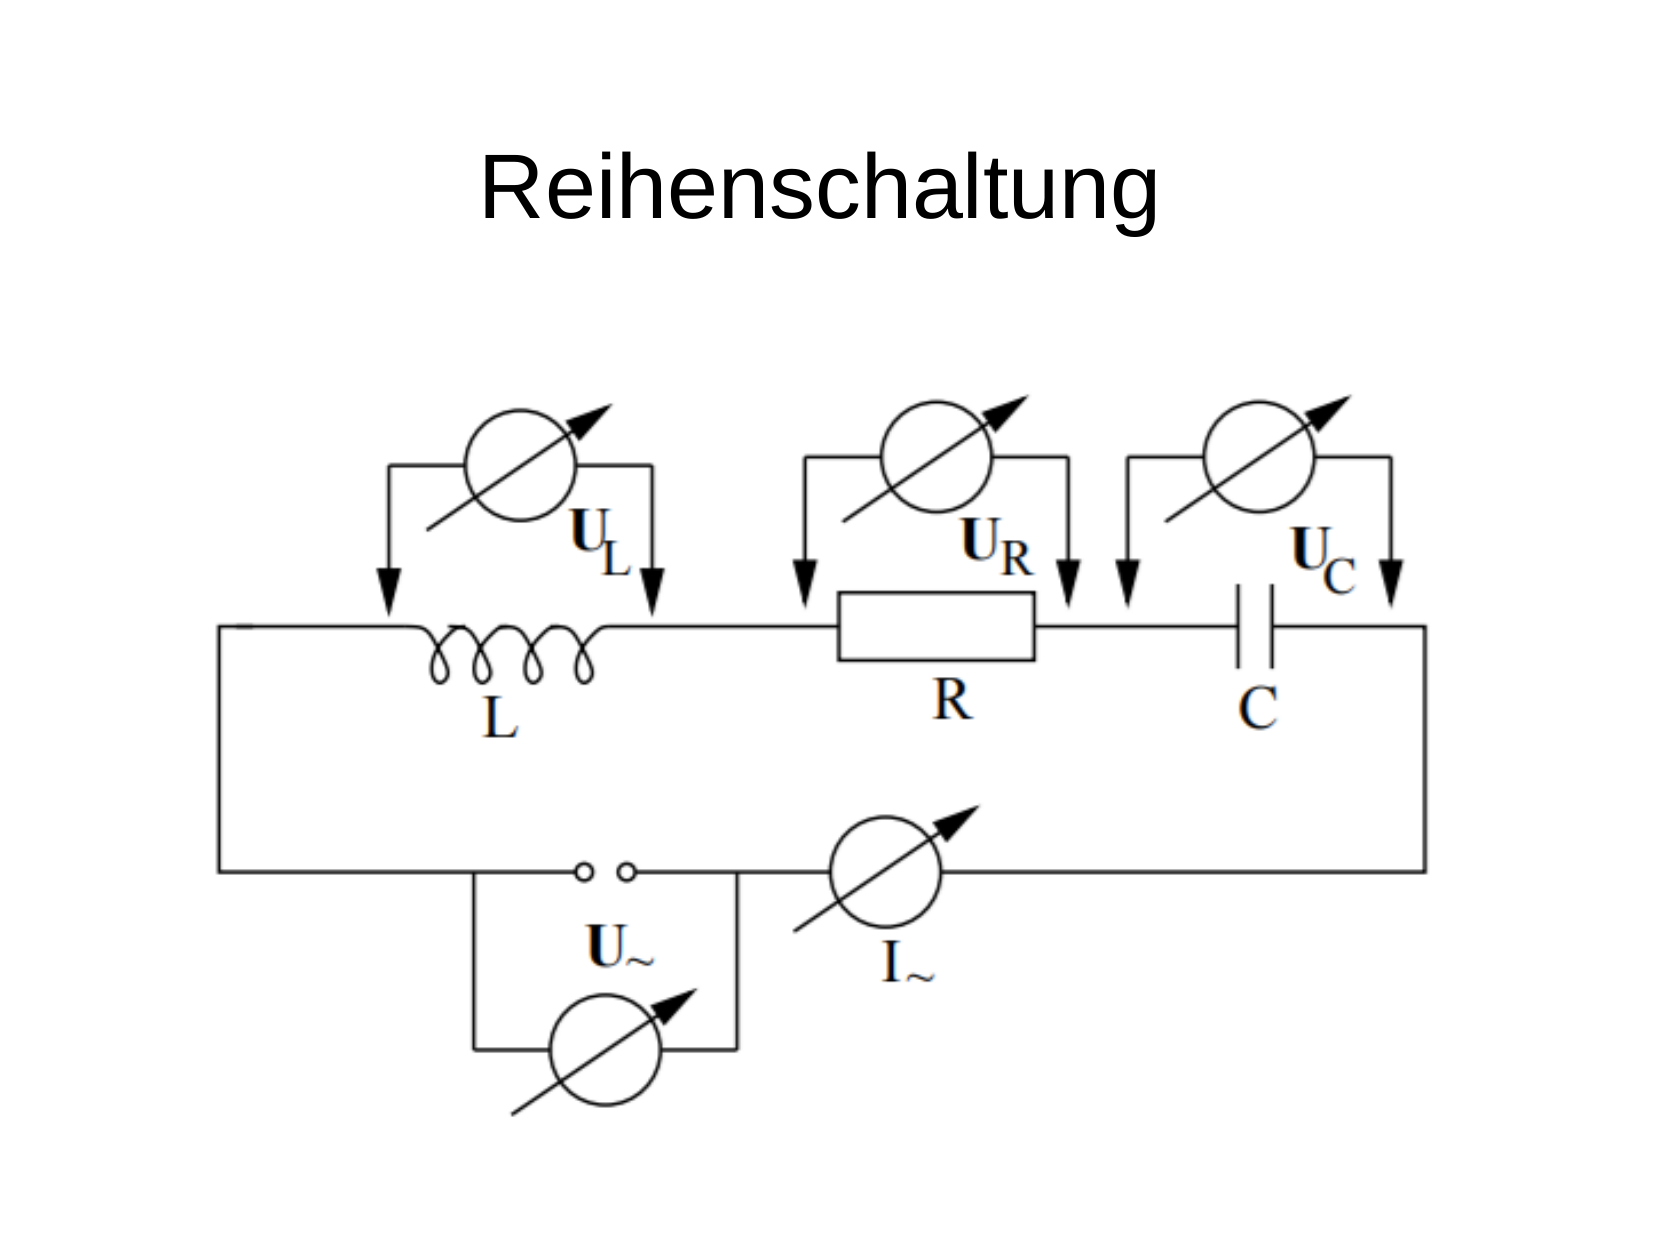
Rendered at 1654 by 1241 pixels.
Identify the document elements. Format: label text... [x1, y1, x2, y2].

title Reihenschaltung [82, 83, 1560, 289]
picture [196, 322, 1446, 1133]
